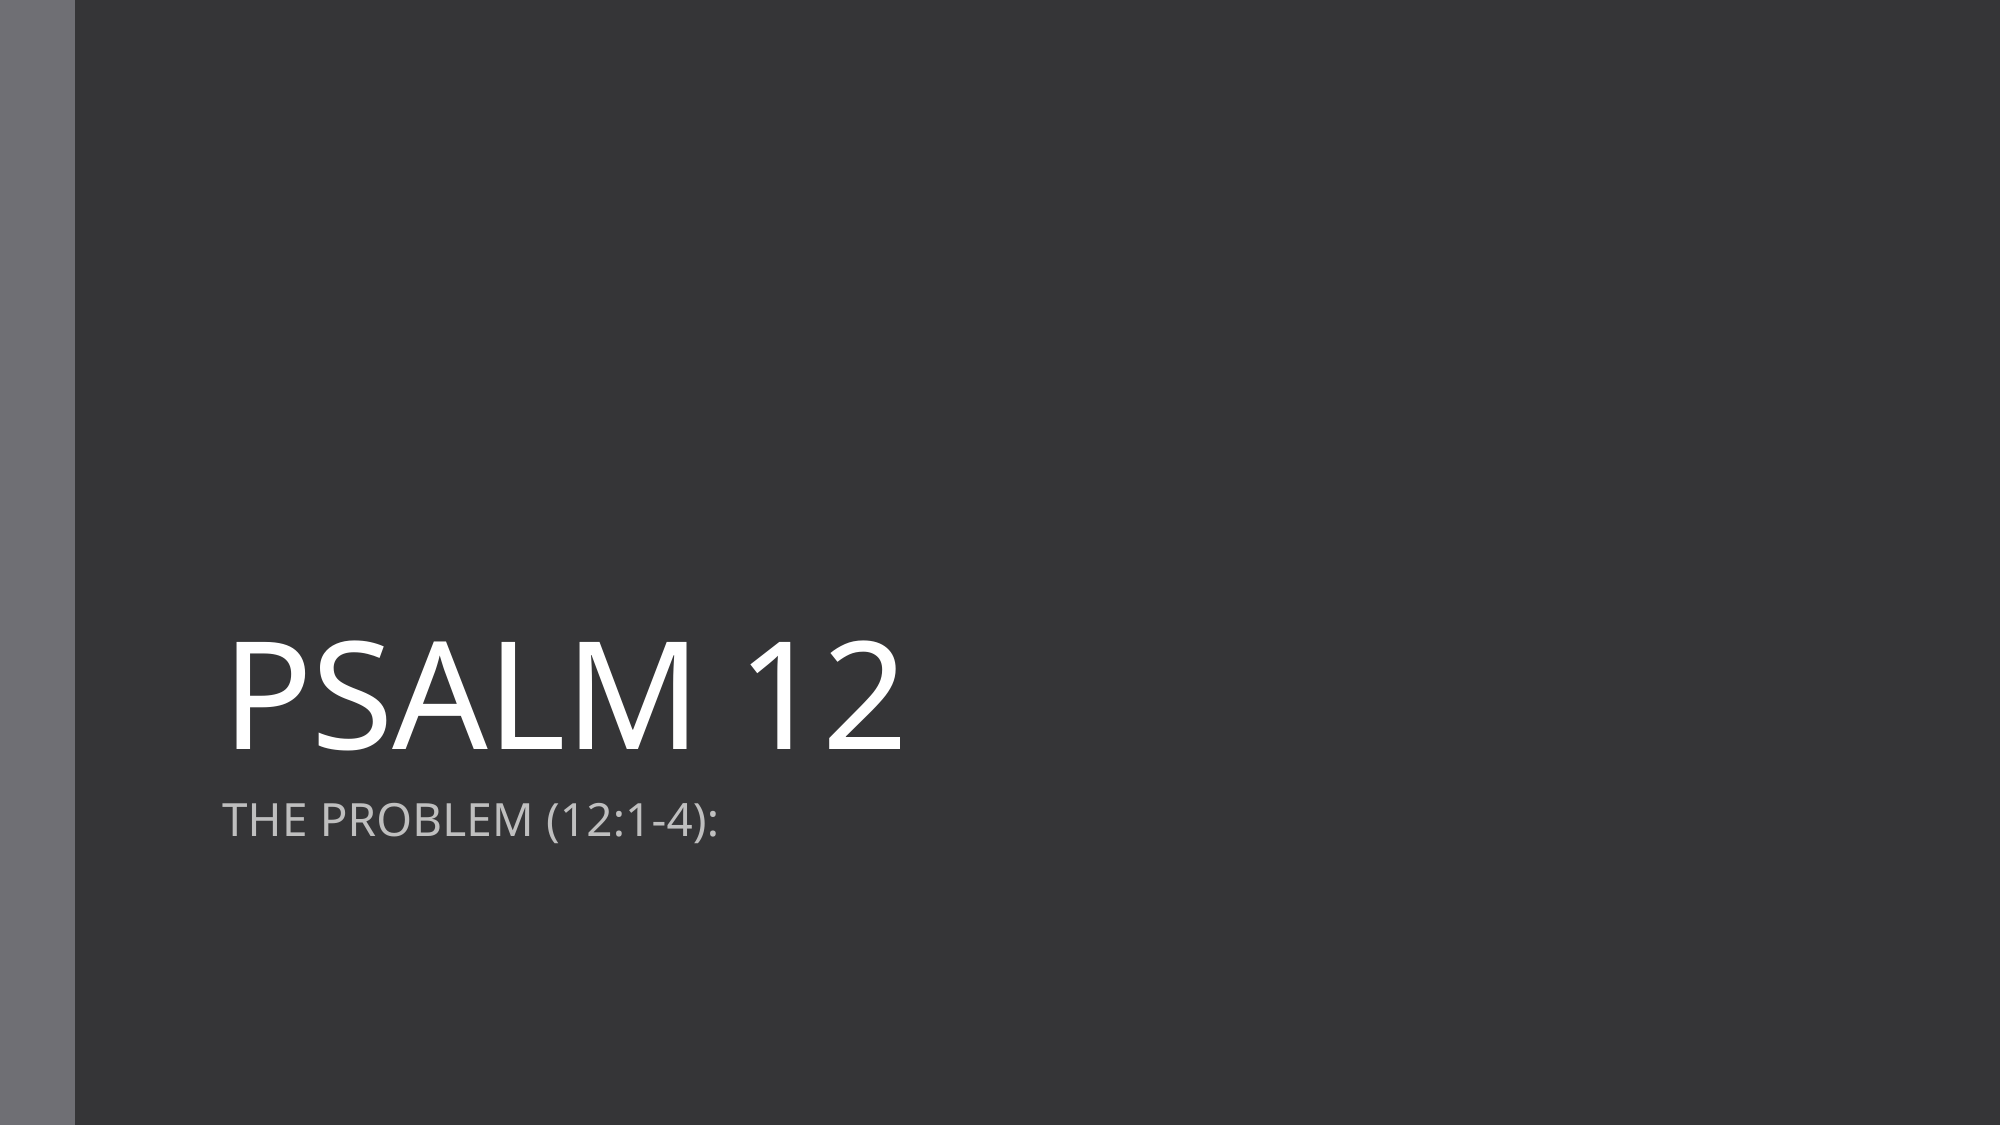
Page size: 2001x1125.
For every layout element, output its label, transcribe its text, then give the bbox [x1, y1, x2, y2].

title PSALM 12 [206, 124, 1752, 787]
subtitle THE PROBLEM (12:1-4): [206, 787, 1752, 1066]
